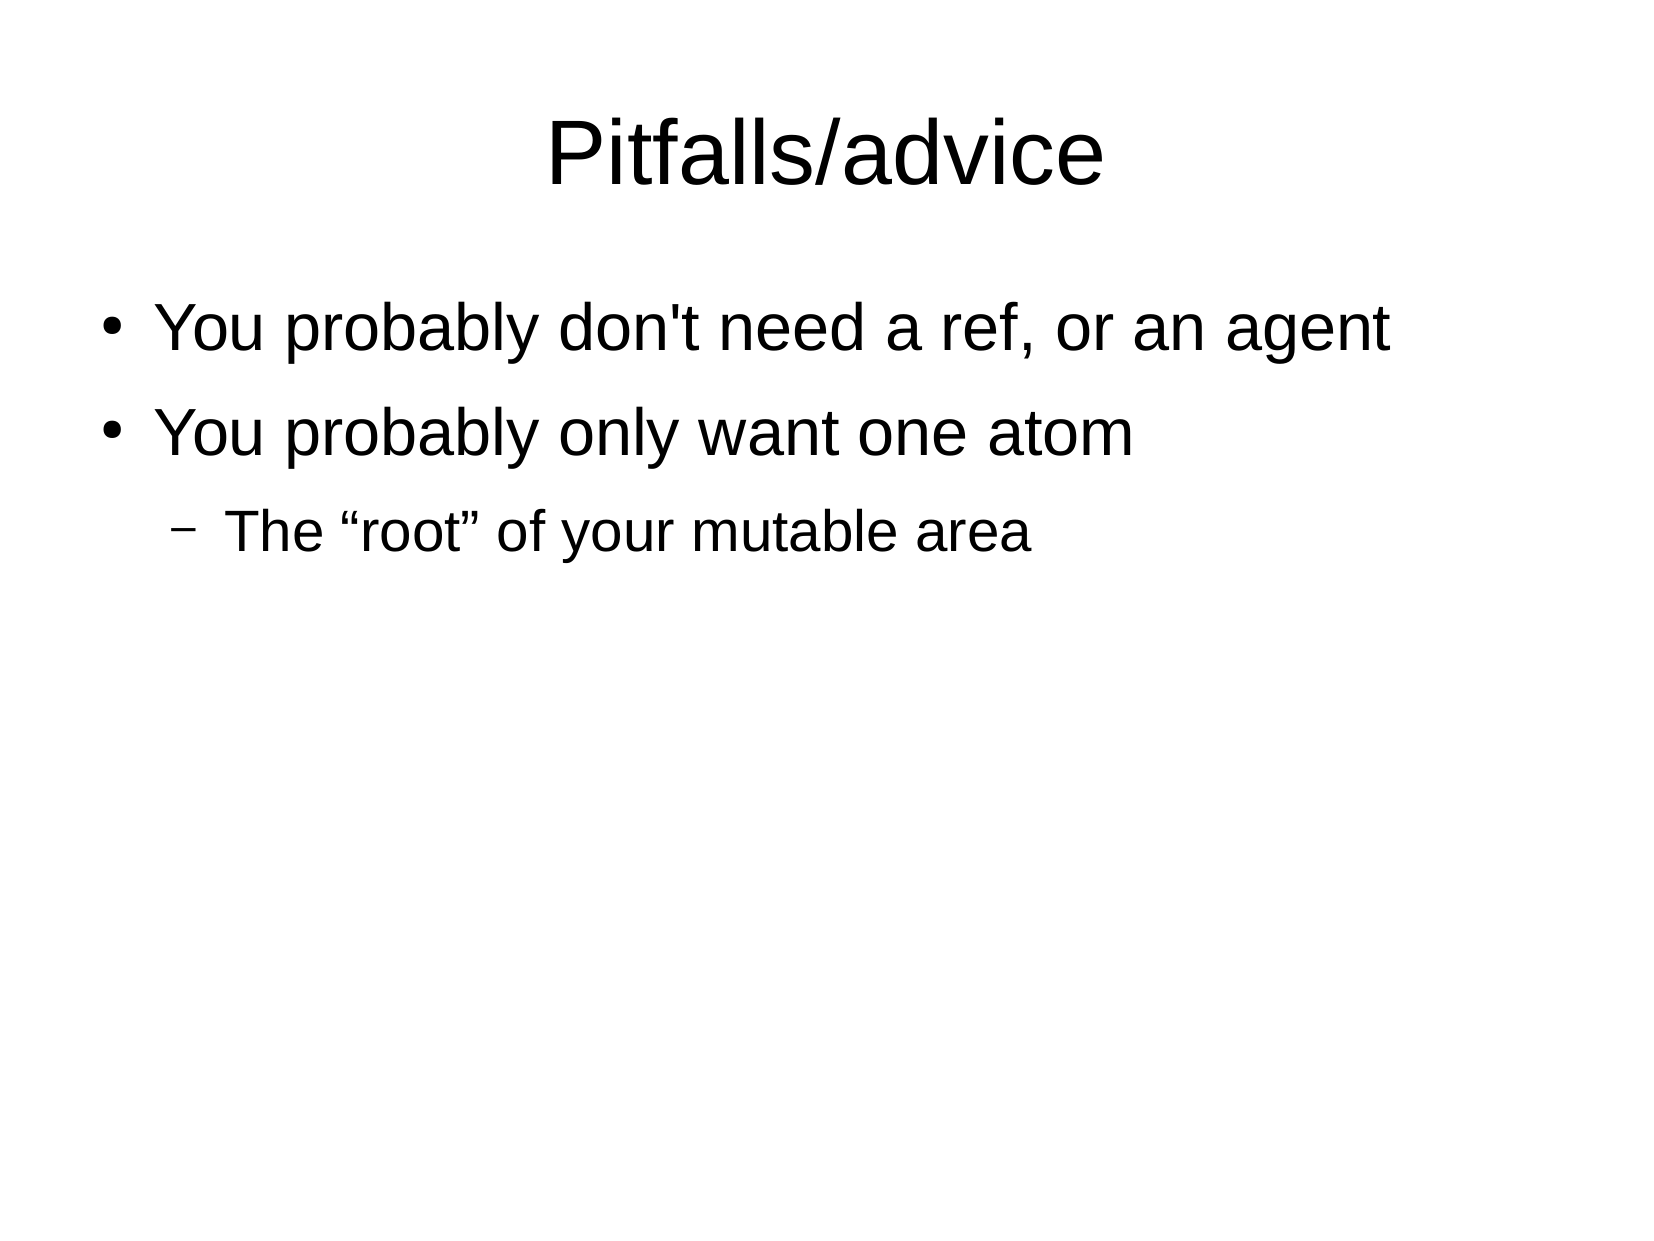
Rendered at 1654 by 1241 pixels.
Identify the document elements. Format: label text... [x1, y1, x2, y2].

title Pitfalls/advice [82, 49, 1571, 257]
list You probably don't need a ref, or an agent You probably only want one atom The “root” of your mutable area [82, 290, 1571, 1010]
